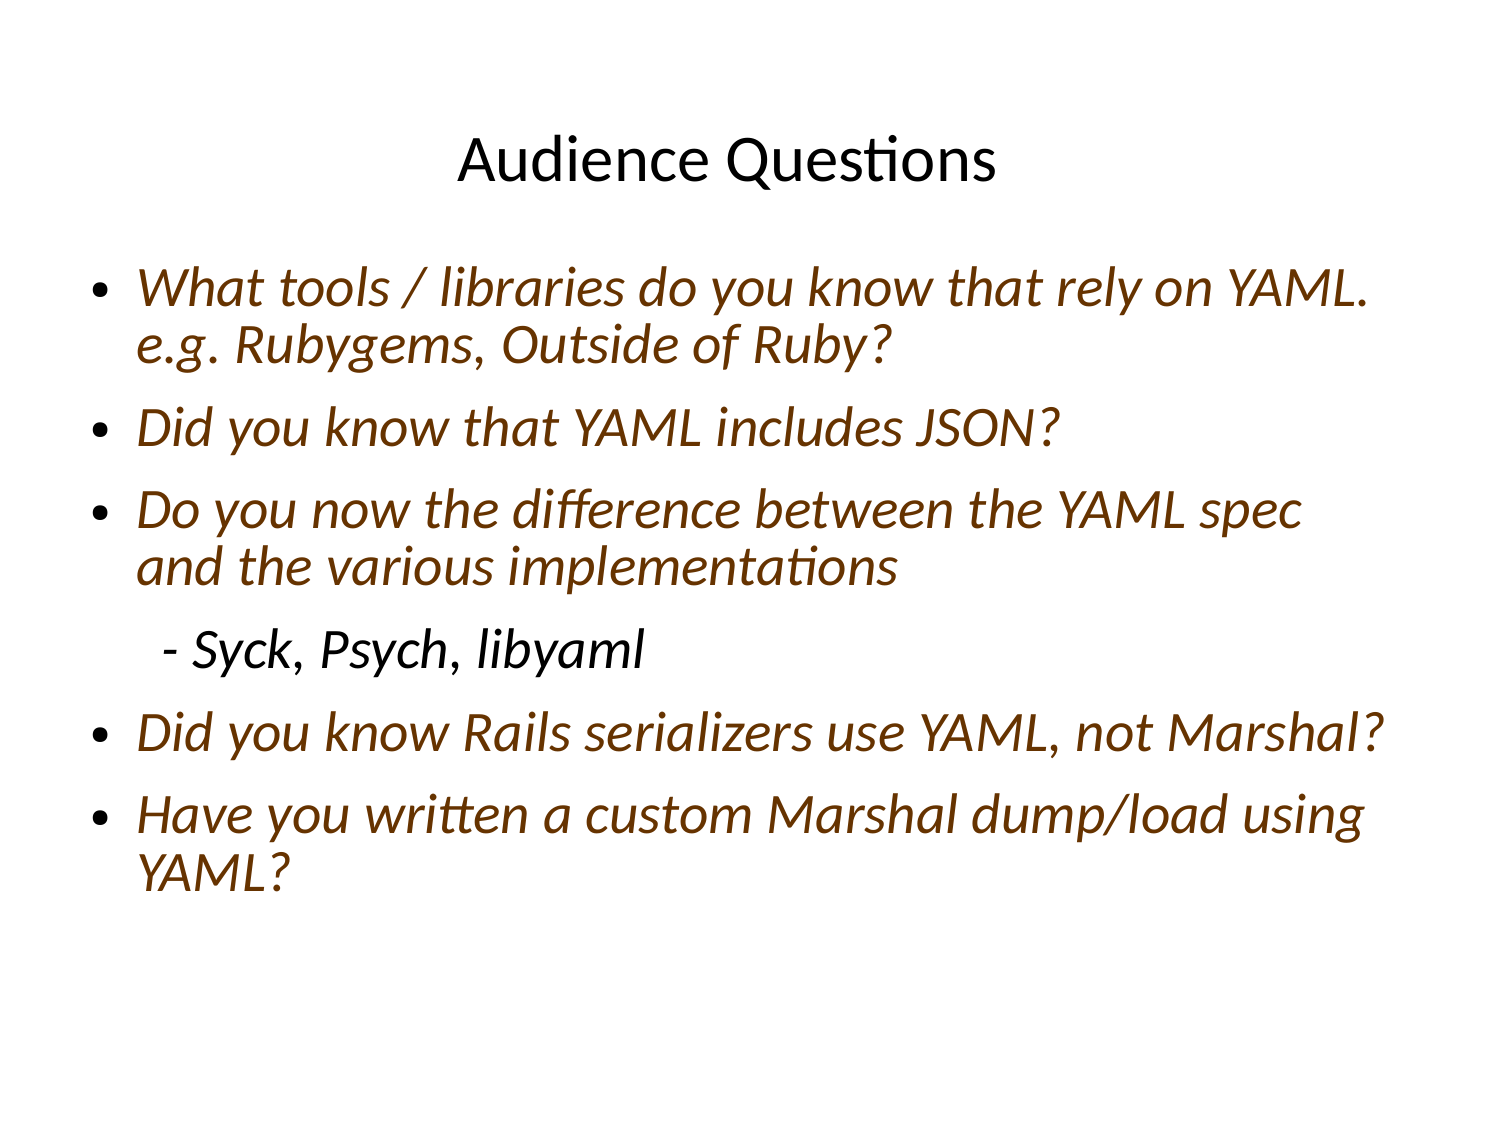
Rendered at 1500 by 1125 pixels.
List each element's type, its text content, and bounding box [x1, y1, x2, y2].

list What tools / libraries do you know that rely on YAML. e.g. Rubygems, Outside of Ruby? Did you know that YAML includes JSON? Do you now the difference between the YAML spec and the various implementations - Syck, Psych, libyaml Did you know Rails serializers use YAML, not Marshal? Have you written a custom Marshal dump/load using YAML? [75, 263, 1395, 916]
title Audience Questions [90, 43, 1365, 263]
